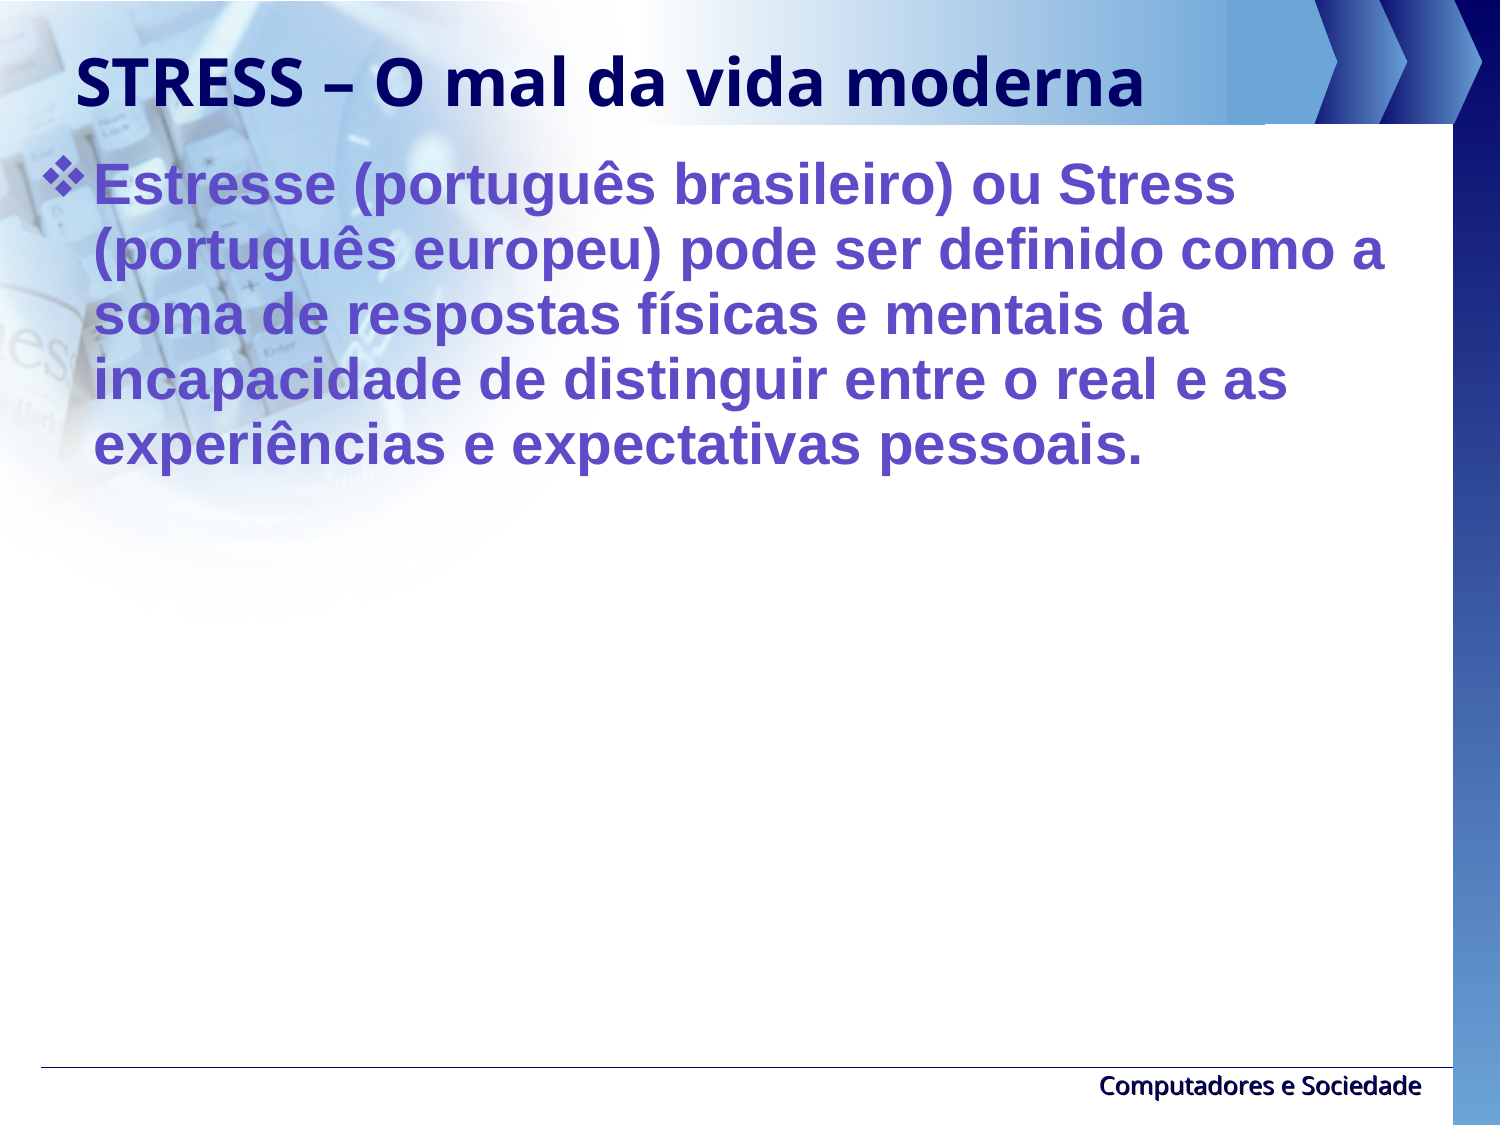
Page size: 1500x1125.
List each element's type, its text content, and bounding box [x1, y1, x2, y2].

list Estresse (português brasileiro) ou Stress (português europeu) pode ser definido como a soma de respostas físicas e mentais da incapacidade de distinguir entre o real e as experiências e expectativas pessoais. [37, 151, 1426, 1051]
title STRESS – O mal da vida moderna [75, 0, 1463, 161]
